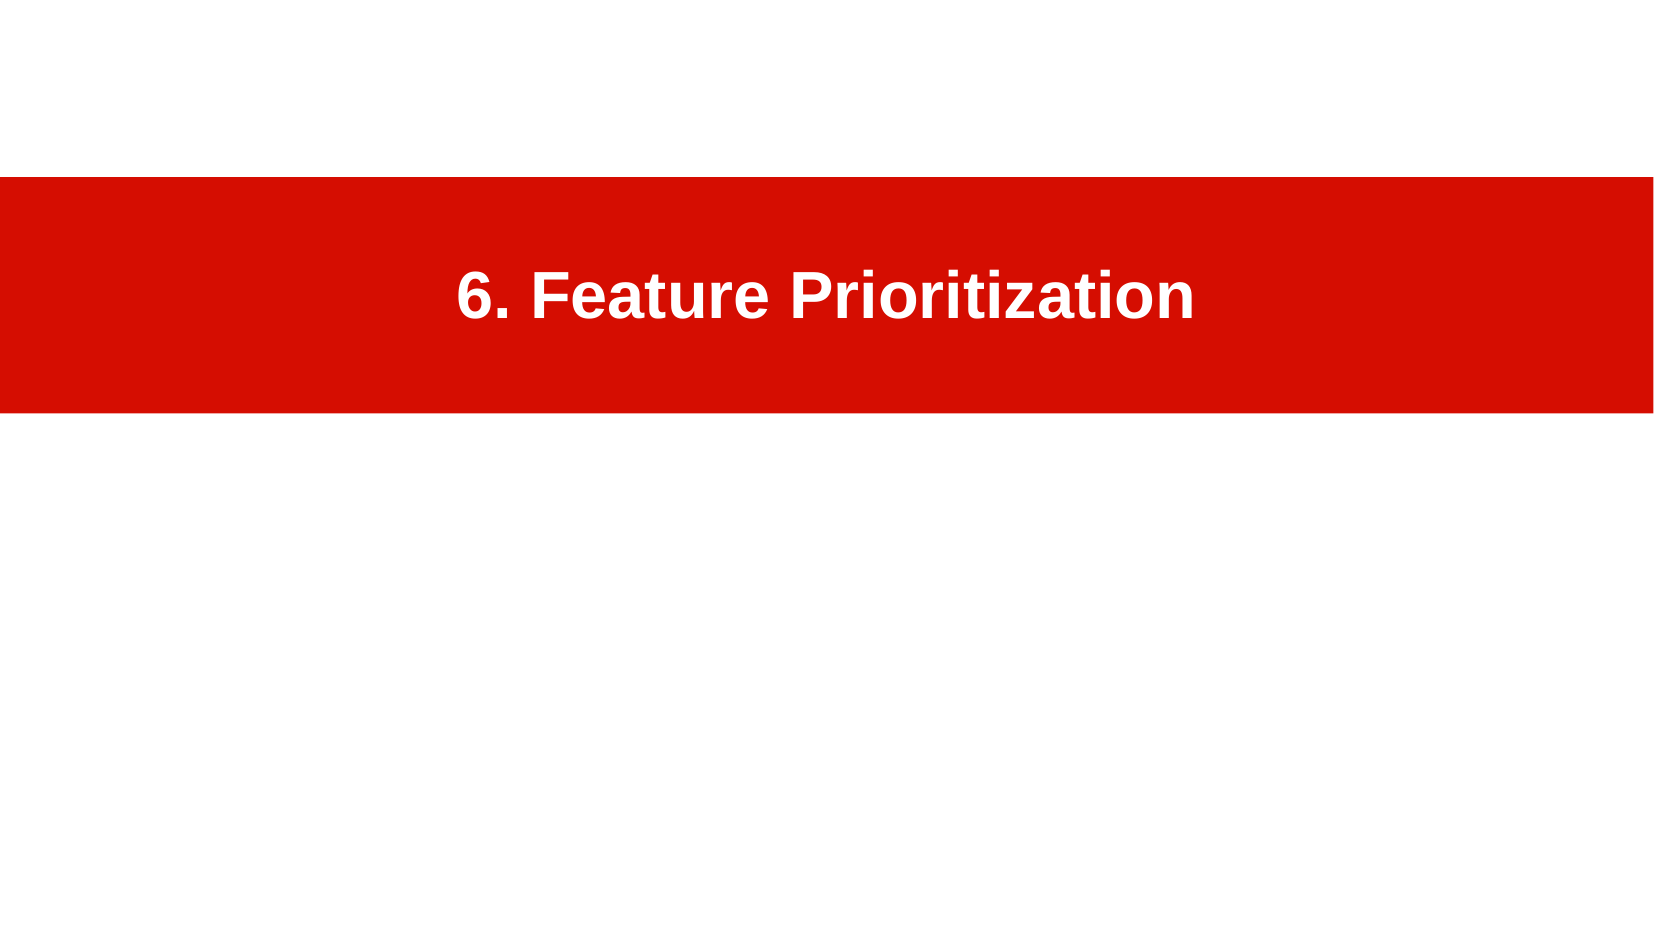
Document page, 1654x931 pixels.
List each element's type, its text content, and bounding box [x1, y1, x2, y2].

title 6. Feature Prioritization [0, 177, 1654, 414]
